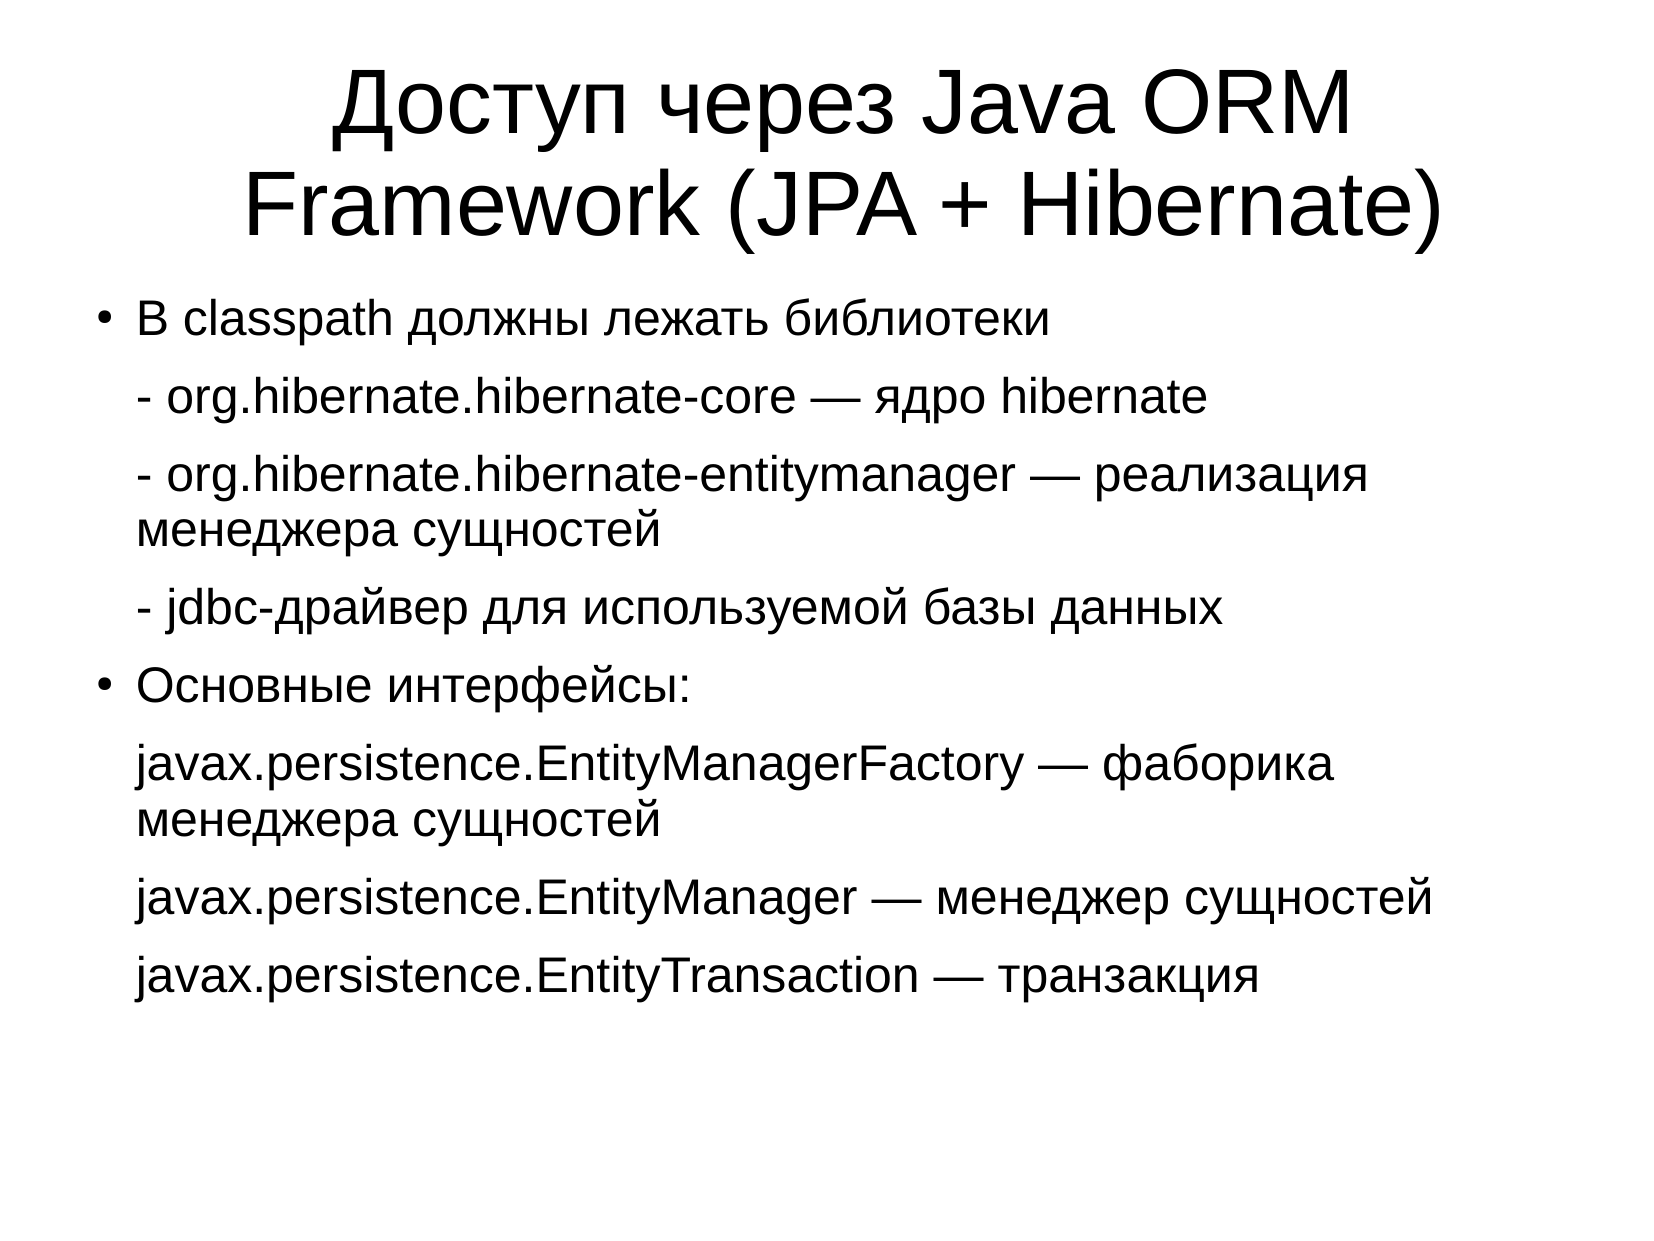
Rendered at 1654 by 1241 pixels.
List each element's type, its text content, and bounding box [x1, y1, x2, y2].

title Доступ через Java ORM Framework (JPA + Hibernate) [82, 49, 1571, 257]
list В classpath должны лежать библиотеки - org.hibernate.hibernate-core — ядро hibernate - org.hibernate.hibernate-entitymanager — реализация менеджера сущностей - jdbc-драйвер для используемой базы данных Основные интерфейсы: javax.persistence.EntityManagerFactory — фаборика менеджера сущностей javax.persistence.EntityManager — менеджер сущностей javax.persistence.EntityTransaction — транзакция [82, 290, 1571, 1010]
